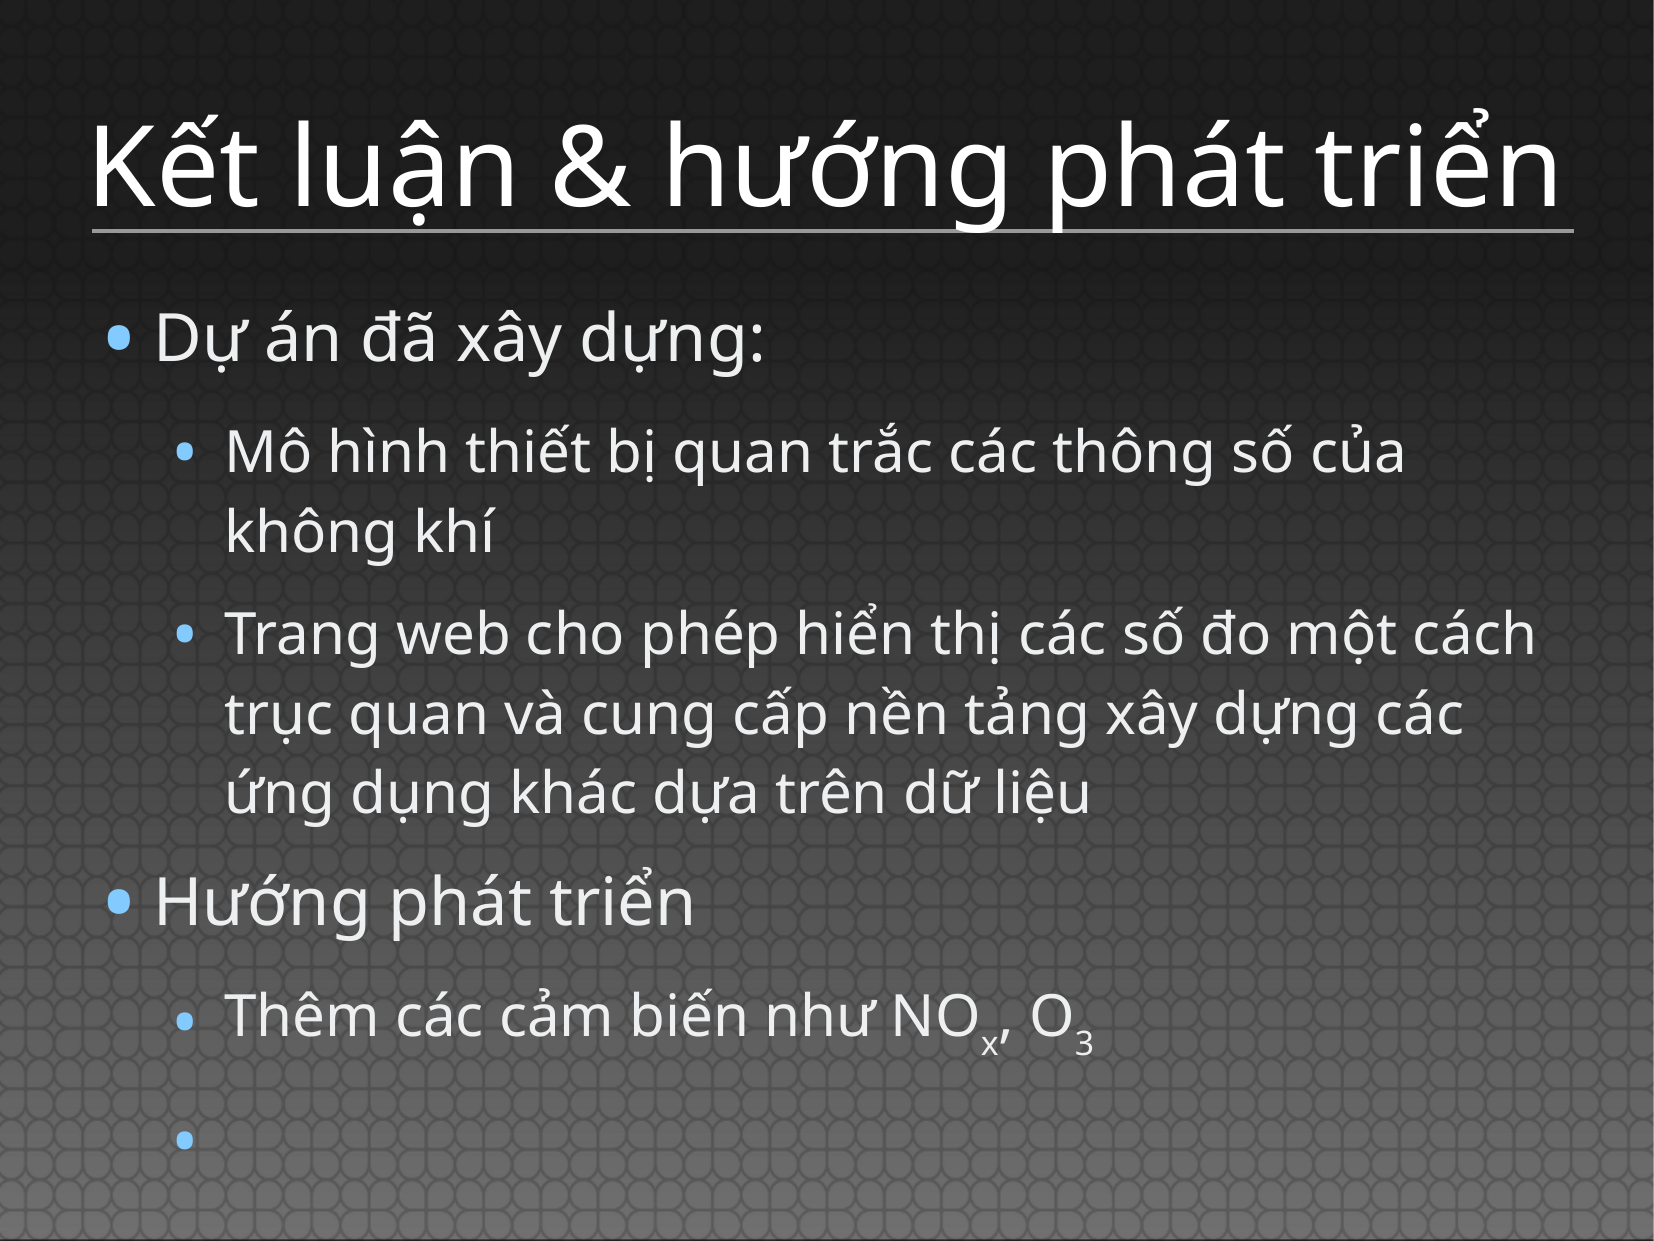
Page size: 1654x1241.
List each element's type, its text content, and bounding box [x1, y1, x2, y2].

list Dự án đã xây dựng: Mô hình thiết bị quan trắc các thông số của không khí Trang web cho phép hiển thị các số đo một cách trục quan và cung cấp nền tảng xây dựng các ứng dụng khác dựa trên dữ liệu Hướng phát triển Thêm các cảm biến như NOx, O3 [82, 290, 1571, 1113]
title Kết luận & hướng phát triển [86, 94, 1576, 231]
picture [0, 0, 1654, 1241]
